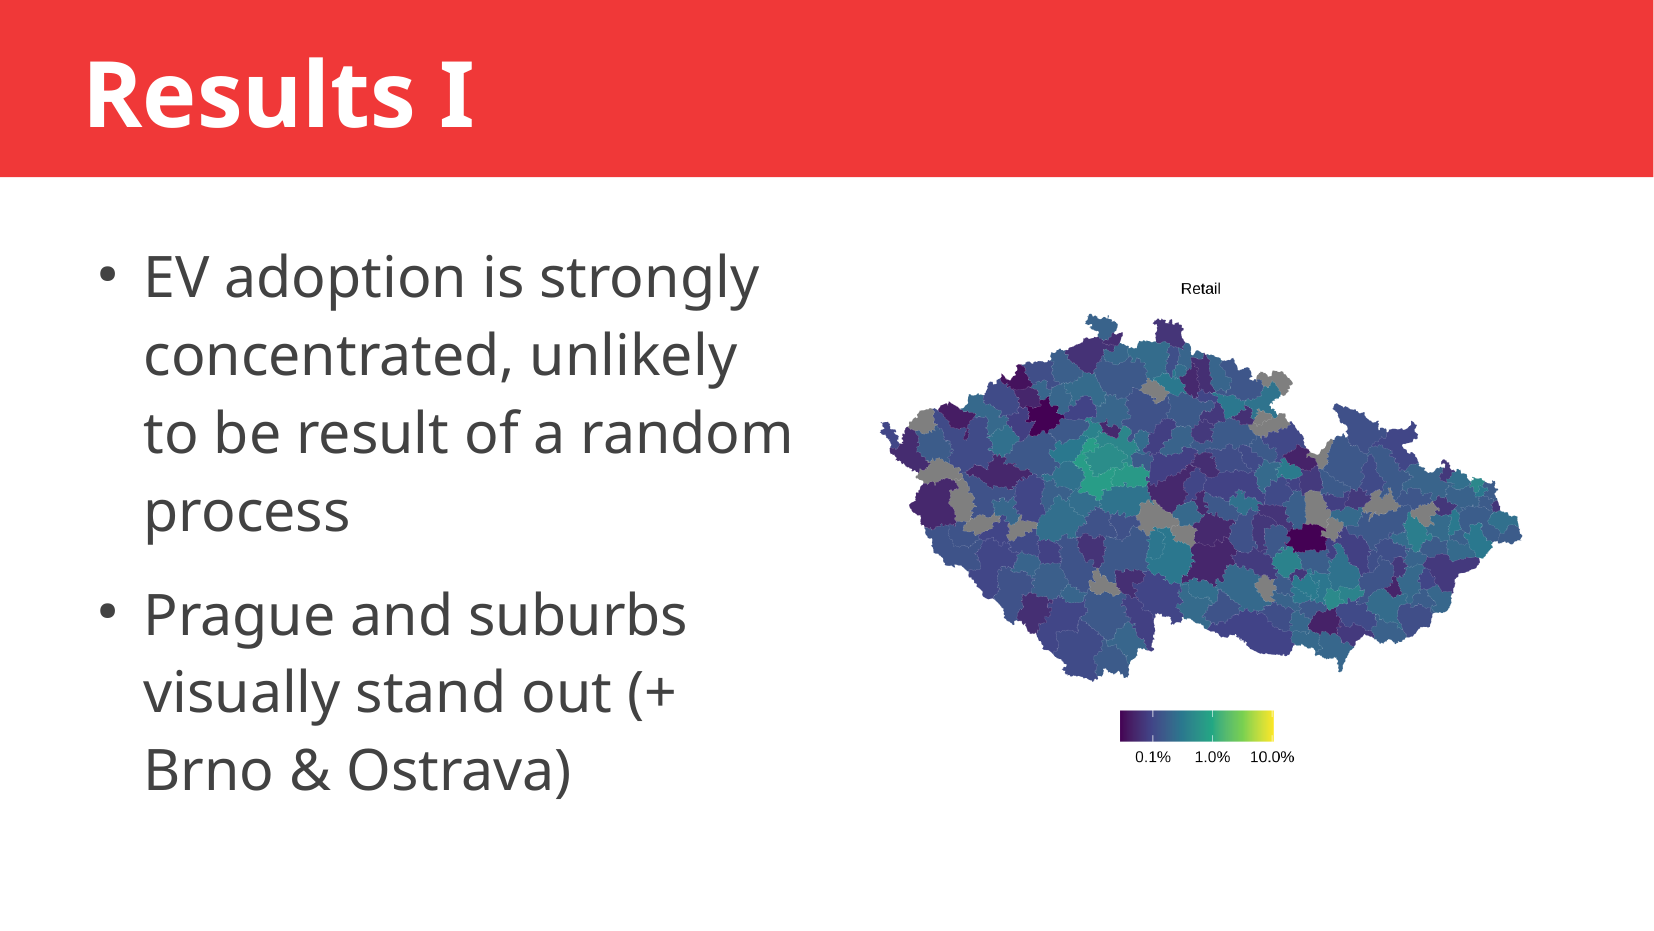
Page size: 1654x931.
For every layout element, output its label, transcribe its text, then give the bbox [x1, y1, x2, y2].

title Results I [82, 14, 1571, 171]
picture [840, 272, 1564, 774]
list EV adoption is strongly concentrated, unlikely to be result of a random process Prague and suburbs visually stand out (+ Brno & Ostrava) [82, 236, 805, 810]
